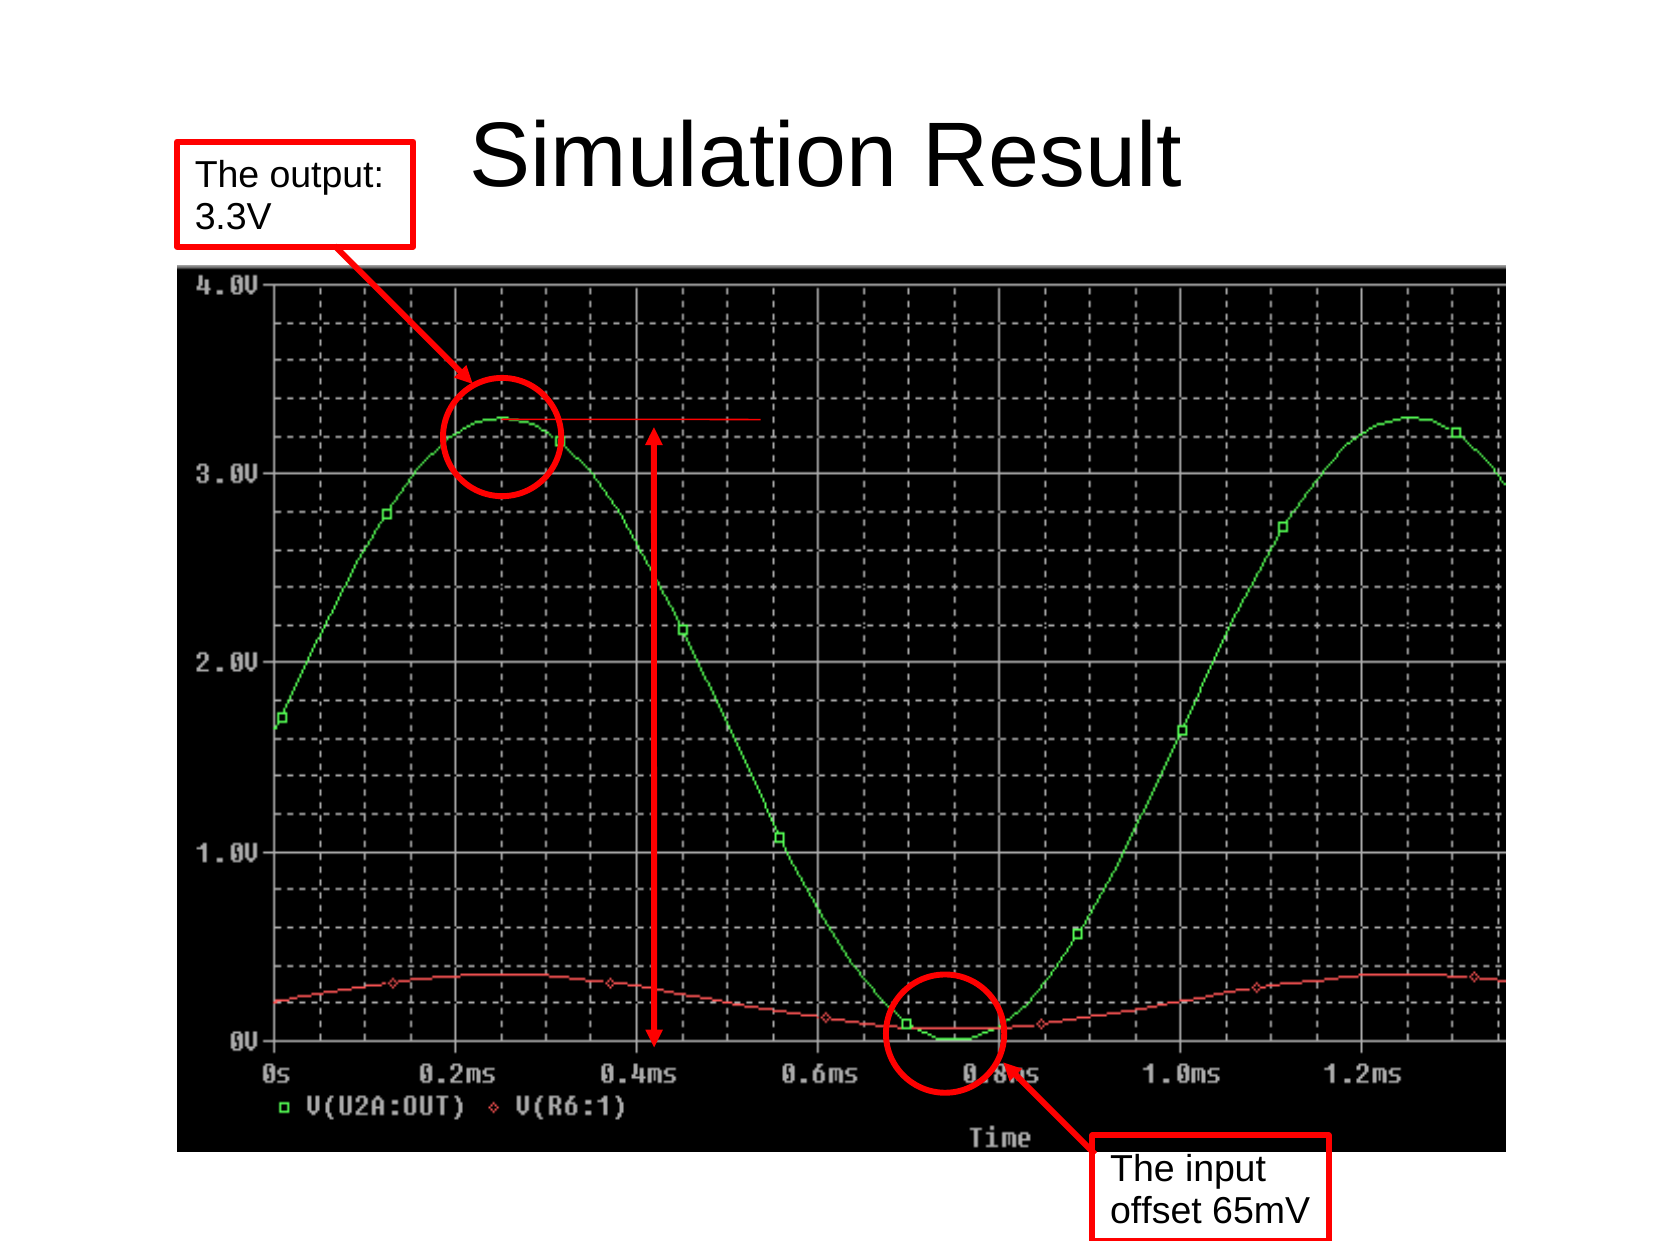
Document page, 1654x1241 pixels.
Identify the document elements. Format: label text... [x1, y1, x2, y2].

text_box The output: 3.3V [177, 141, 414, 247]
picture [446, 381, 558, 493]
title Simulation Result [82, 56, 1571, 249]
picture [177, 265, 1506, 1152]
text_box The input offset 65mV [1092, 1135, 1329, 1241]
